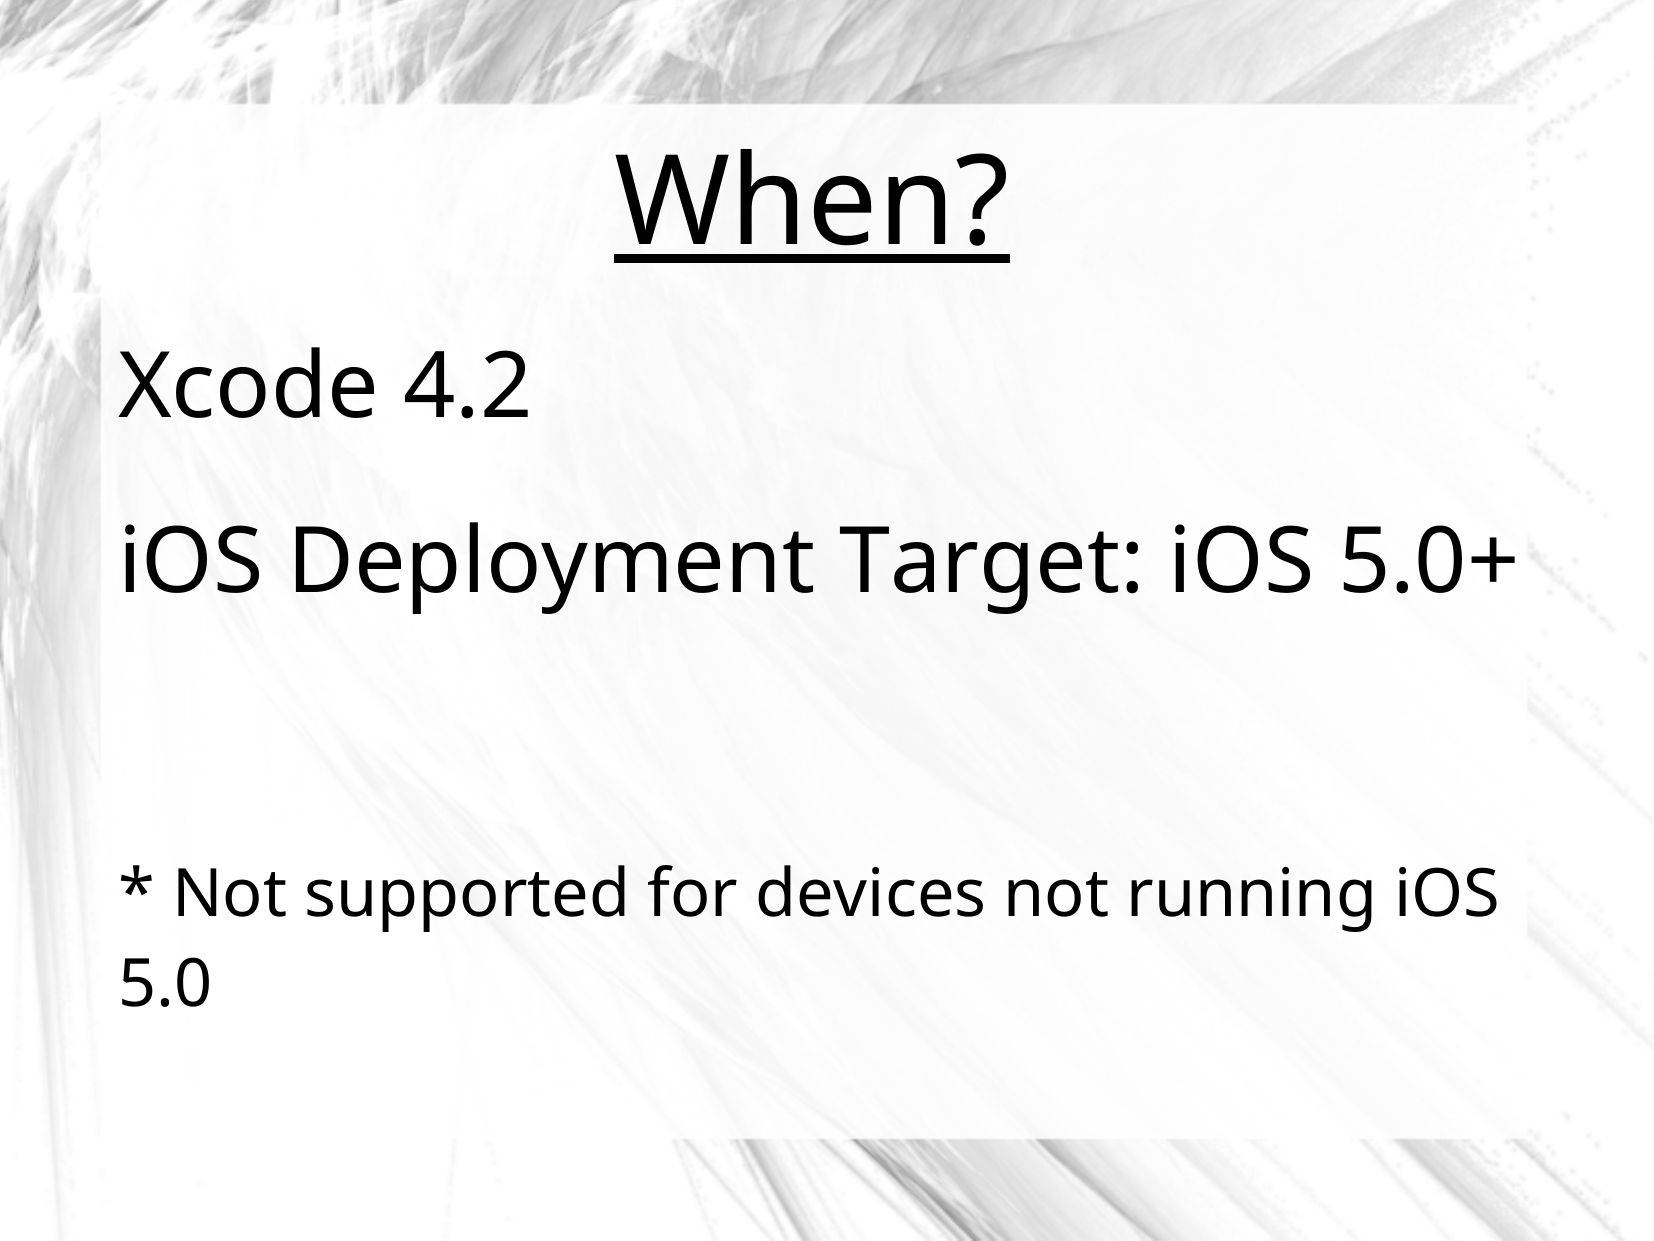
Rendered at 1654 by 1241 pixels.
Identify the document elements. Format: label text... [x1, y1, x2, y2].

picture [0, 0, 1654, 1241]
title When? [118, 112, 1506, 281]
list Xcode 4.2 iOS Deployment Target: iOS 5.0+ * Not supported for devices not running iOS 5.0 [118, 319, 1571, 945]
